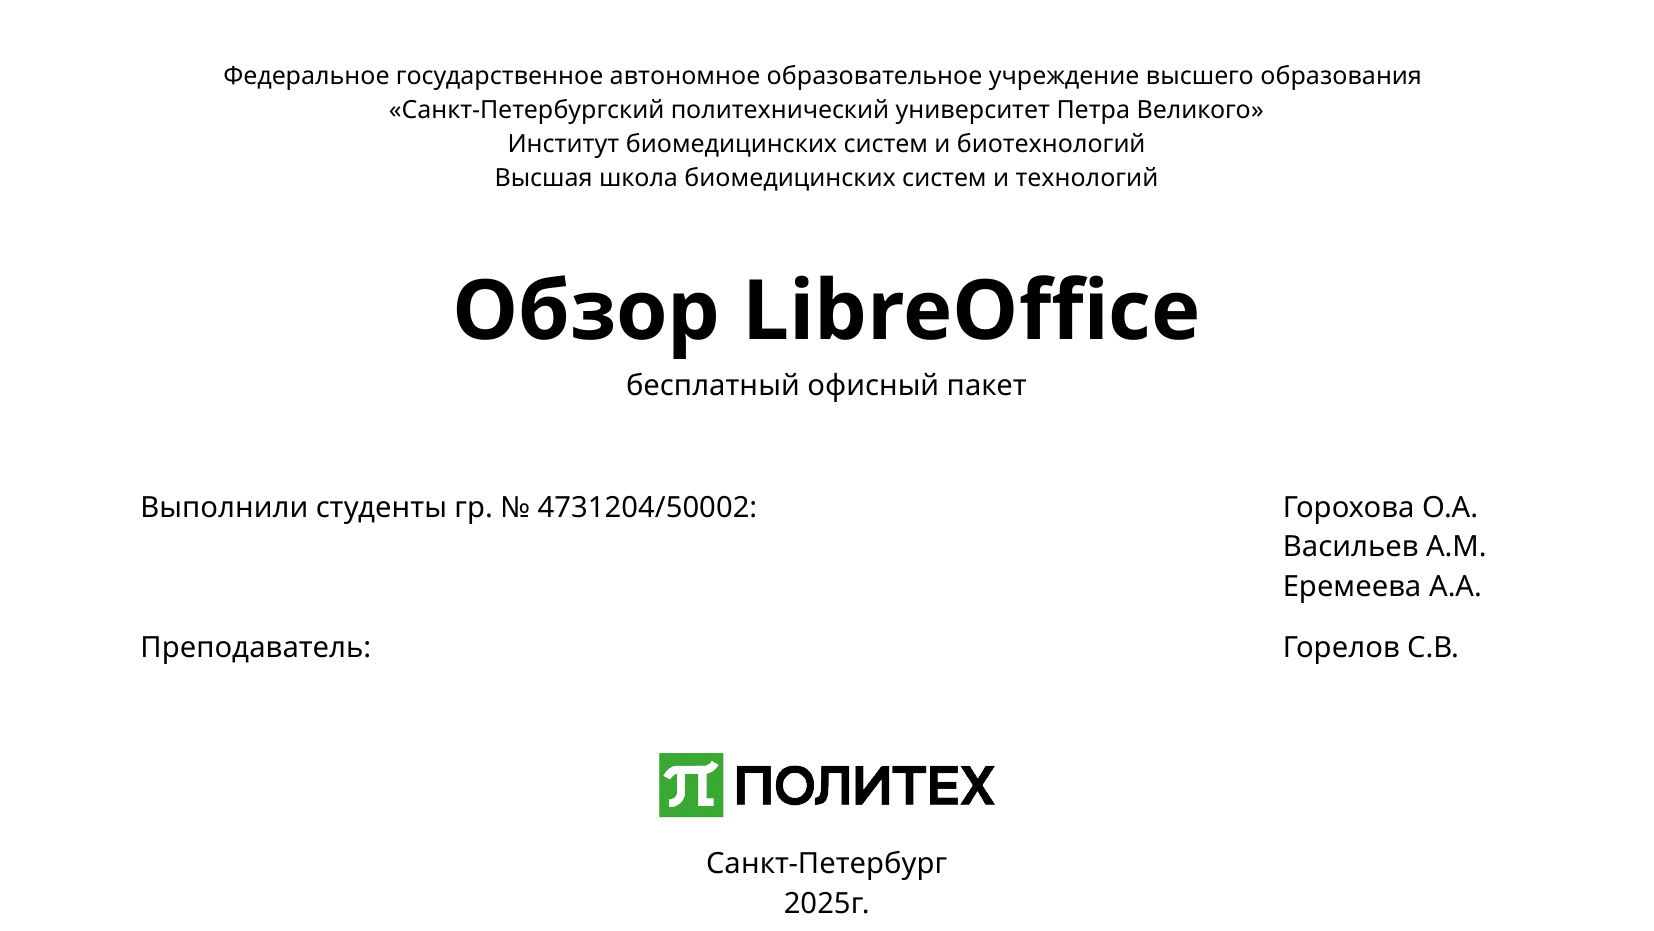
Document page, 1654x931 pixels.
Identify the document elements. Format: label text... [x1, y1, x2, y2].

picture [620, 713, 1034, 857]
text_box Санкт-Петербург 2025г. [649, 834, 1004, 930]
text_box Обзор LibreOffice бесплатный офисный пакет [0, 243, 1654, 443]
table_cell Преподаватель: [135, 620, 1277, 726]
text_box Федеральное государственное автономное образовательное учреждение высшего образования «Санкт-Петербургский политехнический университет Петра Великого» Институт биомедицинских систем и биотехнологий Высшая школа биомедицинских систем и технологий [207, 50, 1447, 202]
table_header Горохова О.А. Васильев А.М. Еремеева А.А. [1277, 480, 1519, 620]
table_cell Горелов С.В. [1277, 620, 1519, 726]
table_header Выполнили студенты гр. № 4731204/50002: [135, 480, 1277, 620]
